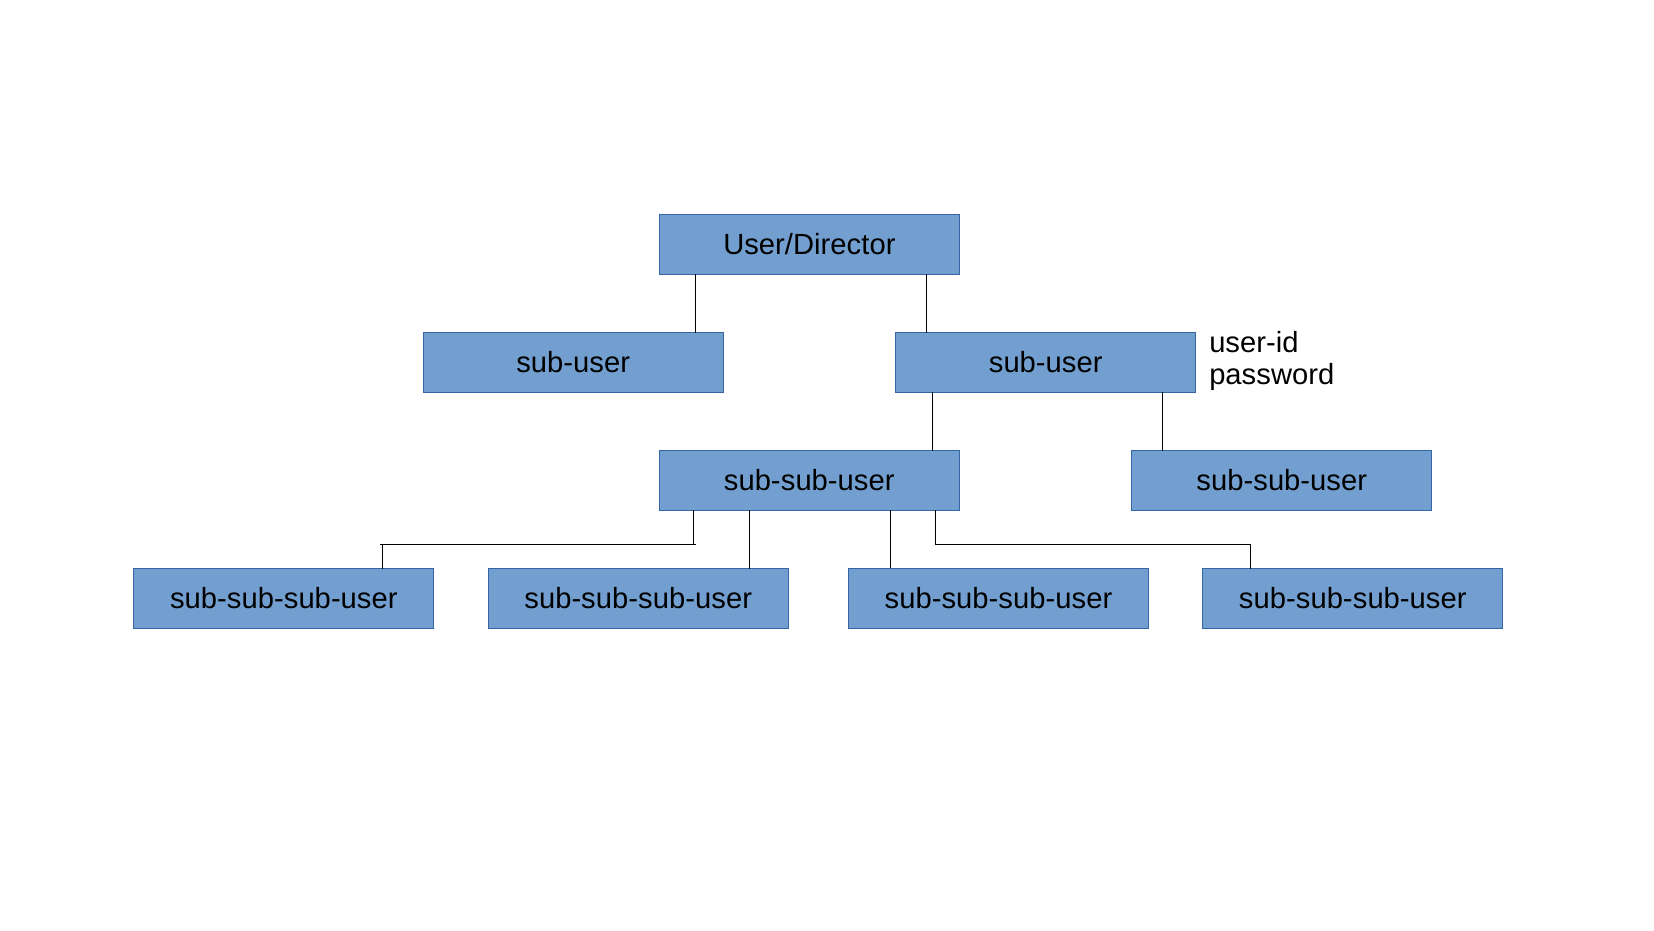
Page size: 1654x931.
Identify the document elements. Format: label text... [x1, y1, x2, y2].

text_box sub-user [895, 332, 1194, 393]
text_box sub-sub-user [1131, 450, 1432, 511]
text_box sub-sub-sub-user [848, 568, 1149, 629]
text_box sub-sub-sub-user [1202, 568, 1503, 629]
text_box sub-sub-sub-user [133, 568, 434, 629]
text_box sub-user [423, 332, 724, 393]
text_box sub-sub-user [659, 450, 960, 511]
text_box User/Director [659, 214, 960, 275]
text_box sub-sub-sub-user [488, 568, 789, 629]
text_box user-id password [1194, 318, 1405, 399]
